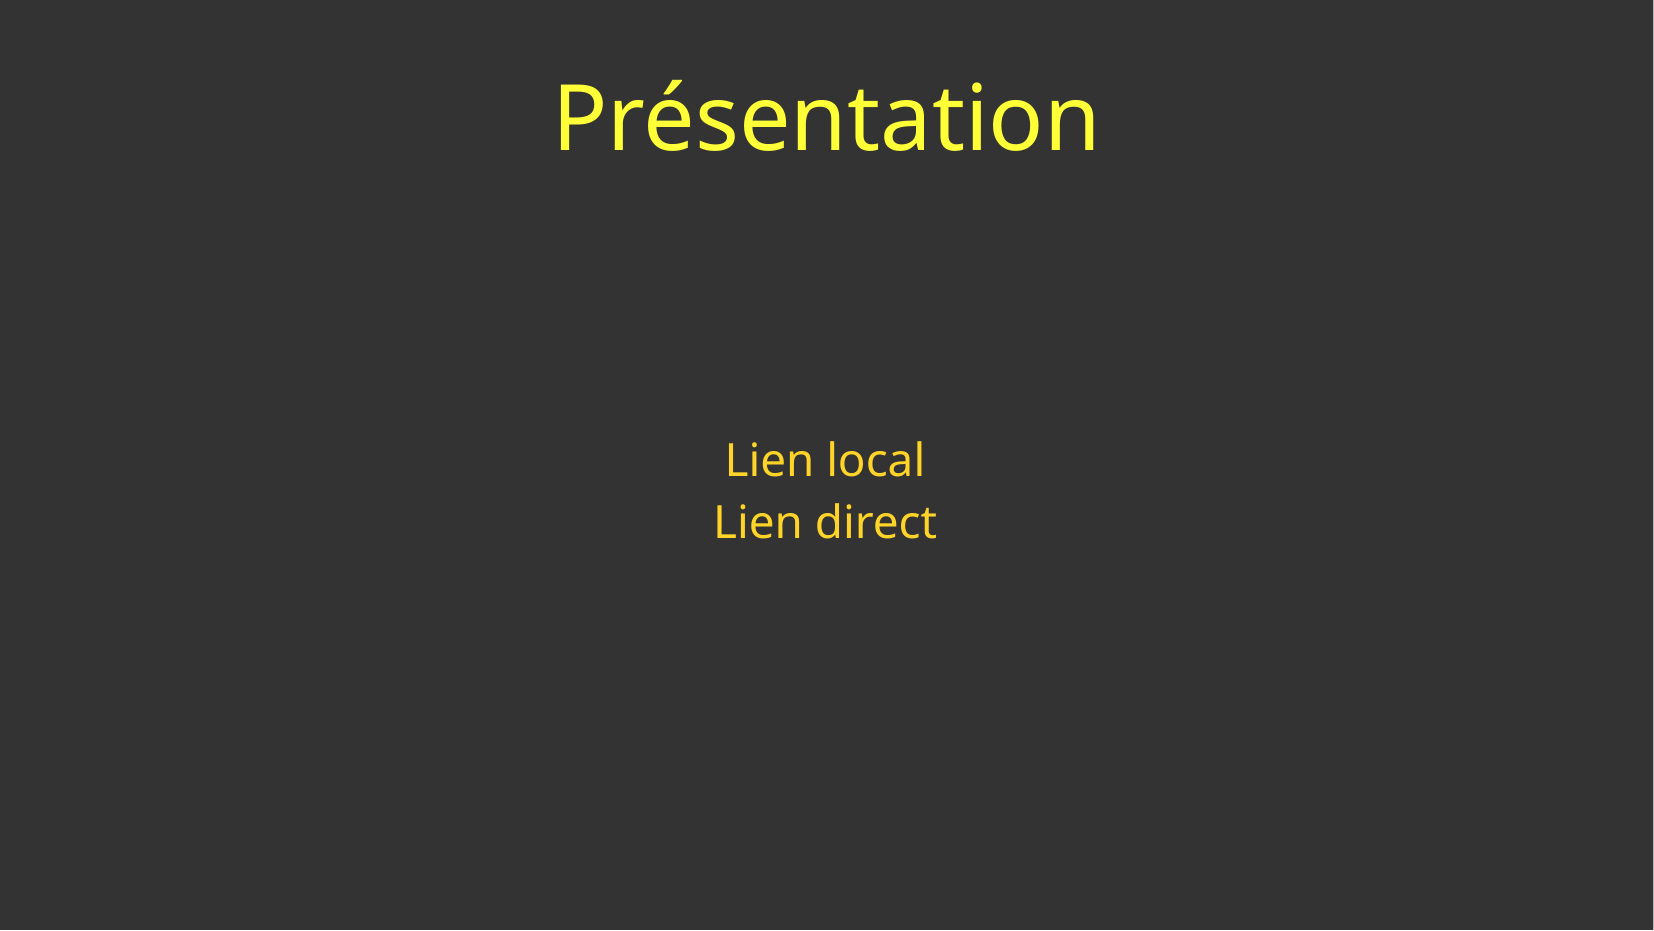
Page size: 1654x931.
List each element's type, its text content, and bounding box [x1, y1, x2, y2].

text_box Lien local Lien direct [390, 420, 1261, 609]
title Présentation [82, 37, 1571, 193]
